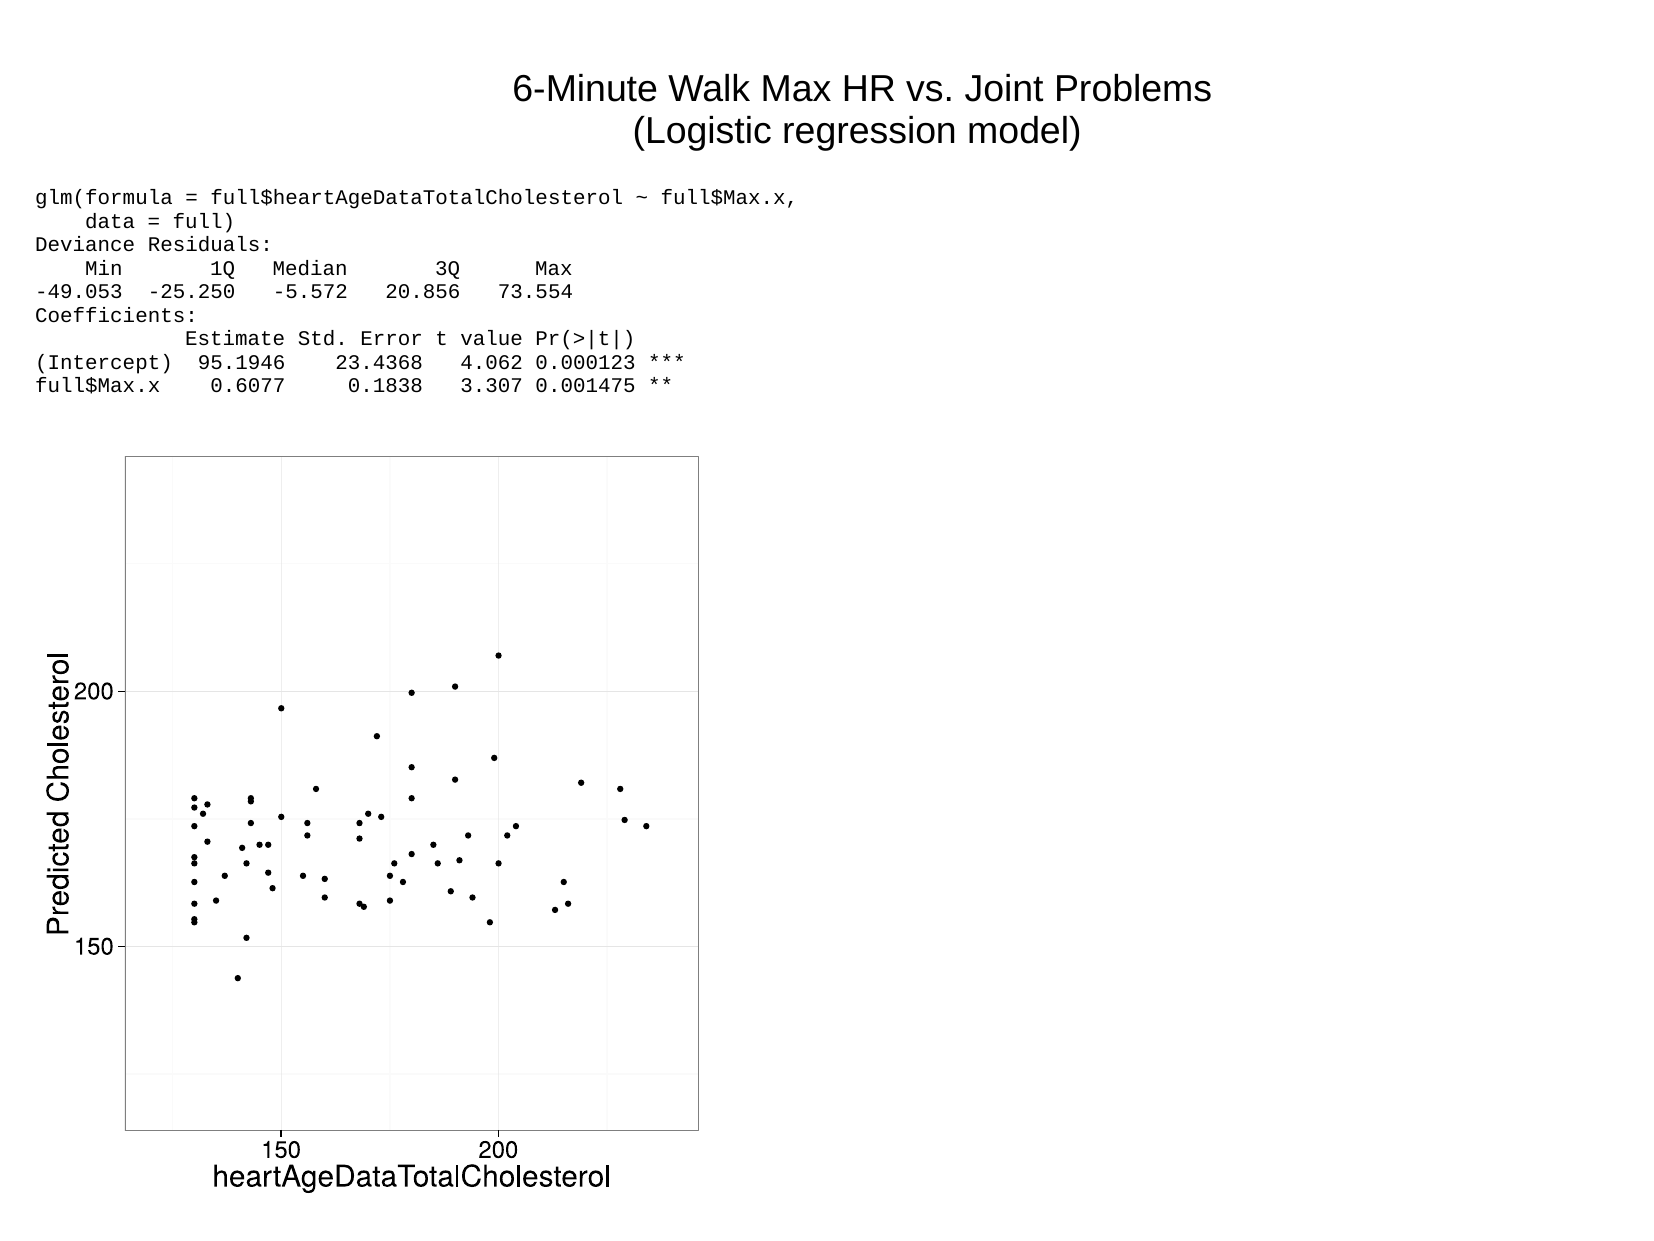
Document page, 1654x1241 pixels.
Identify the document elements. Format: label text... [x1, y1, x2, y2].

text_box glm(formula = full$heartAgeDataTotalCholesterol ~ full$Max.x, data = full) Deviance Residuals: Min 1Q Median 3Q Max -49.053 -25.250 -5.572 20.856 73.554 Coefficients: Estimate Std. Error t value Pr(>|t|) (Intercept) 95.1946 23.4368 4.062 0.000123 *** full$Max.x 0.6077 0.1838 3.307 0.001475 ** [20, 180, 826, 409]
picture [30, 435, 721, 1203]
text_box 6-Minute Walk Max HR vs. Joint Problems (Logistic regression model) [345, 60, 1381, 159]
